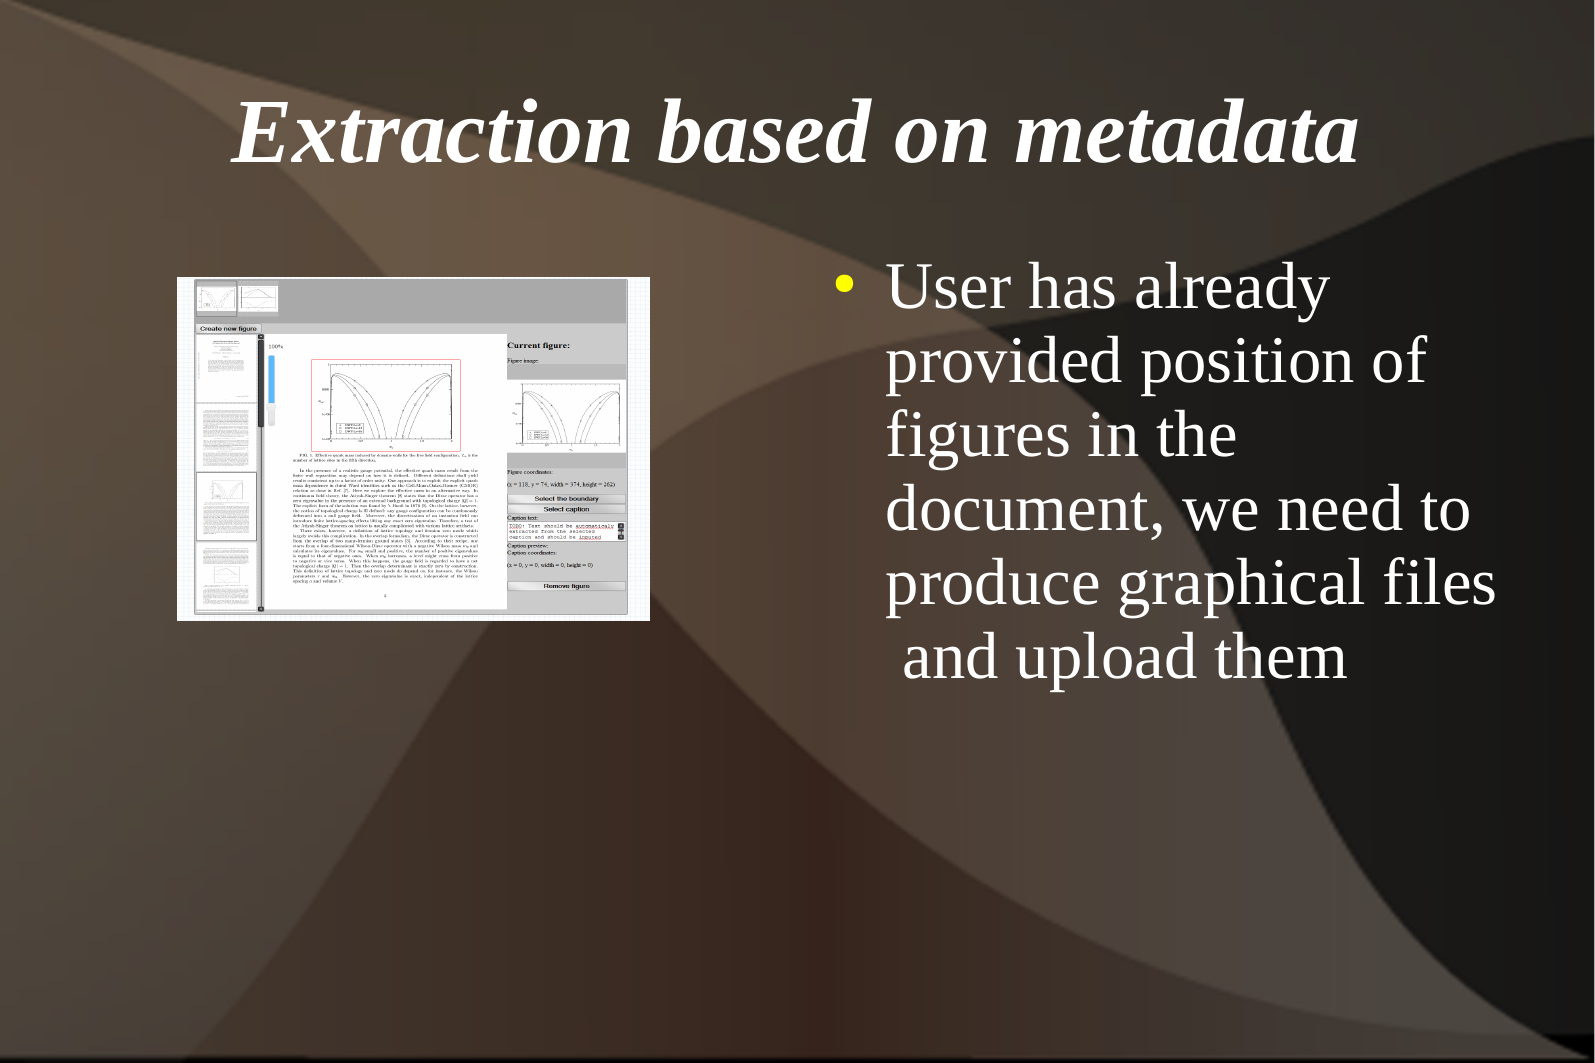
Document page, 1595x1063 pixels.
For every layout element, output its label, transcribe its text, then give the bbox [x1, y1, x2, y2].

title Extraction based on metadata [79, 42, 1515, 220]
list User has already provided position of figures in the document, we need to produce graphical files and upload them [814, 248, 1516, 951]
picture [0, 0, 1595, 1063]
